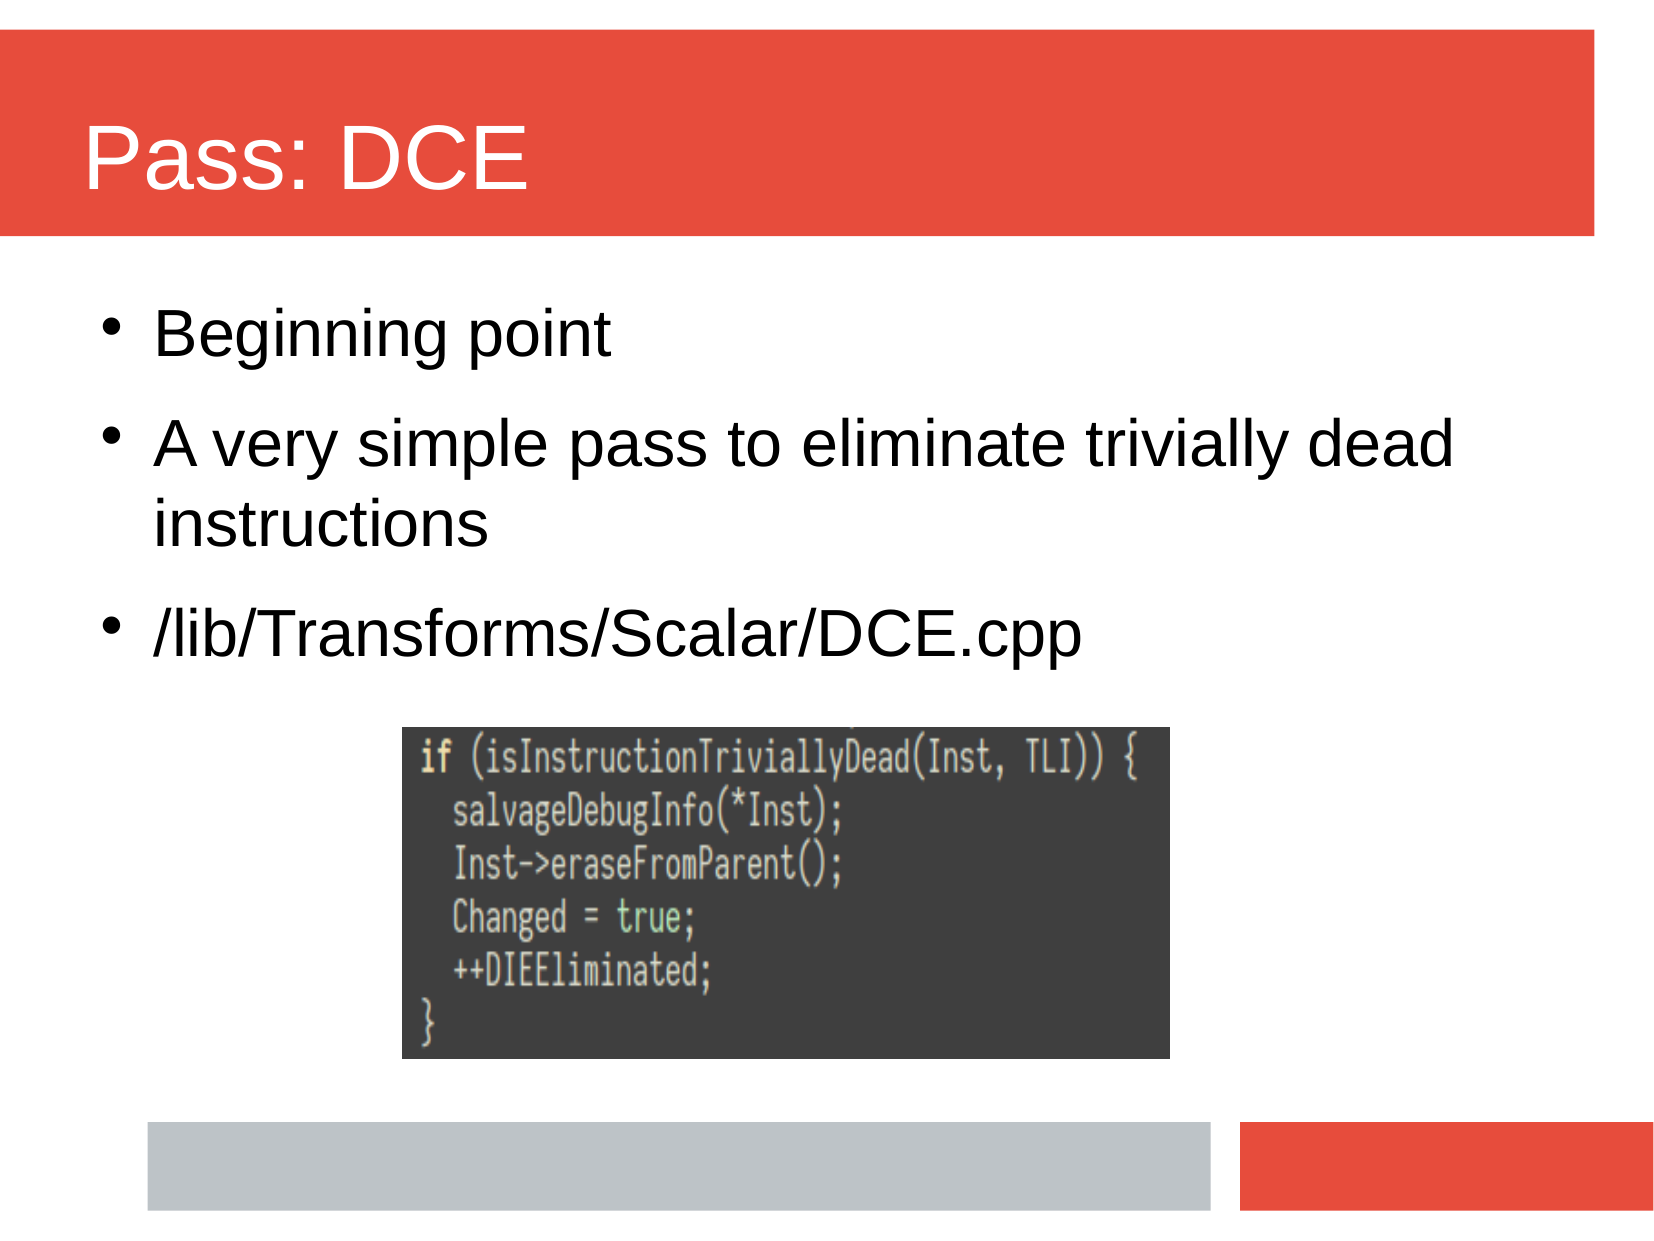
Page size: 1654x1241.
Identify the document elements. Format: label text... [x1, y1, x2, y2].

picture [402, 727, 1170, 1059]
text_box Beginning point A very simple pass to eliminate trivially dead instructions /lib/Transforms/Scalar/DCE.cpp [82, 290, 1571, 1010]
text_box Pass: DCE [82, 97, 1571, 208]
